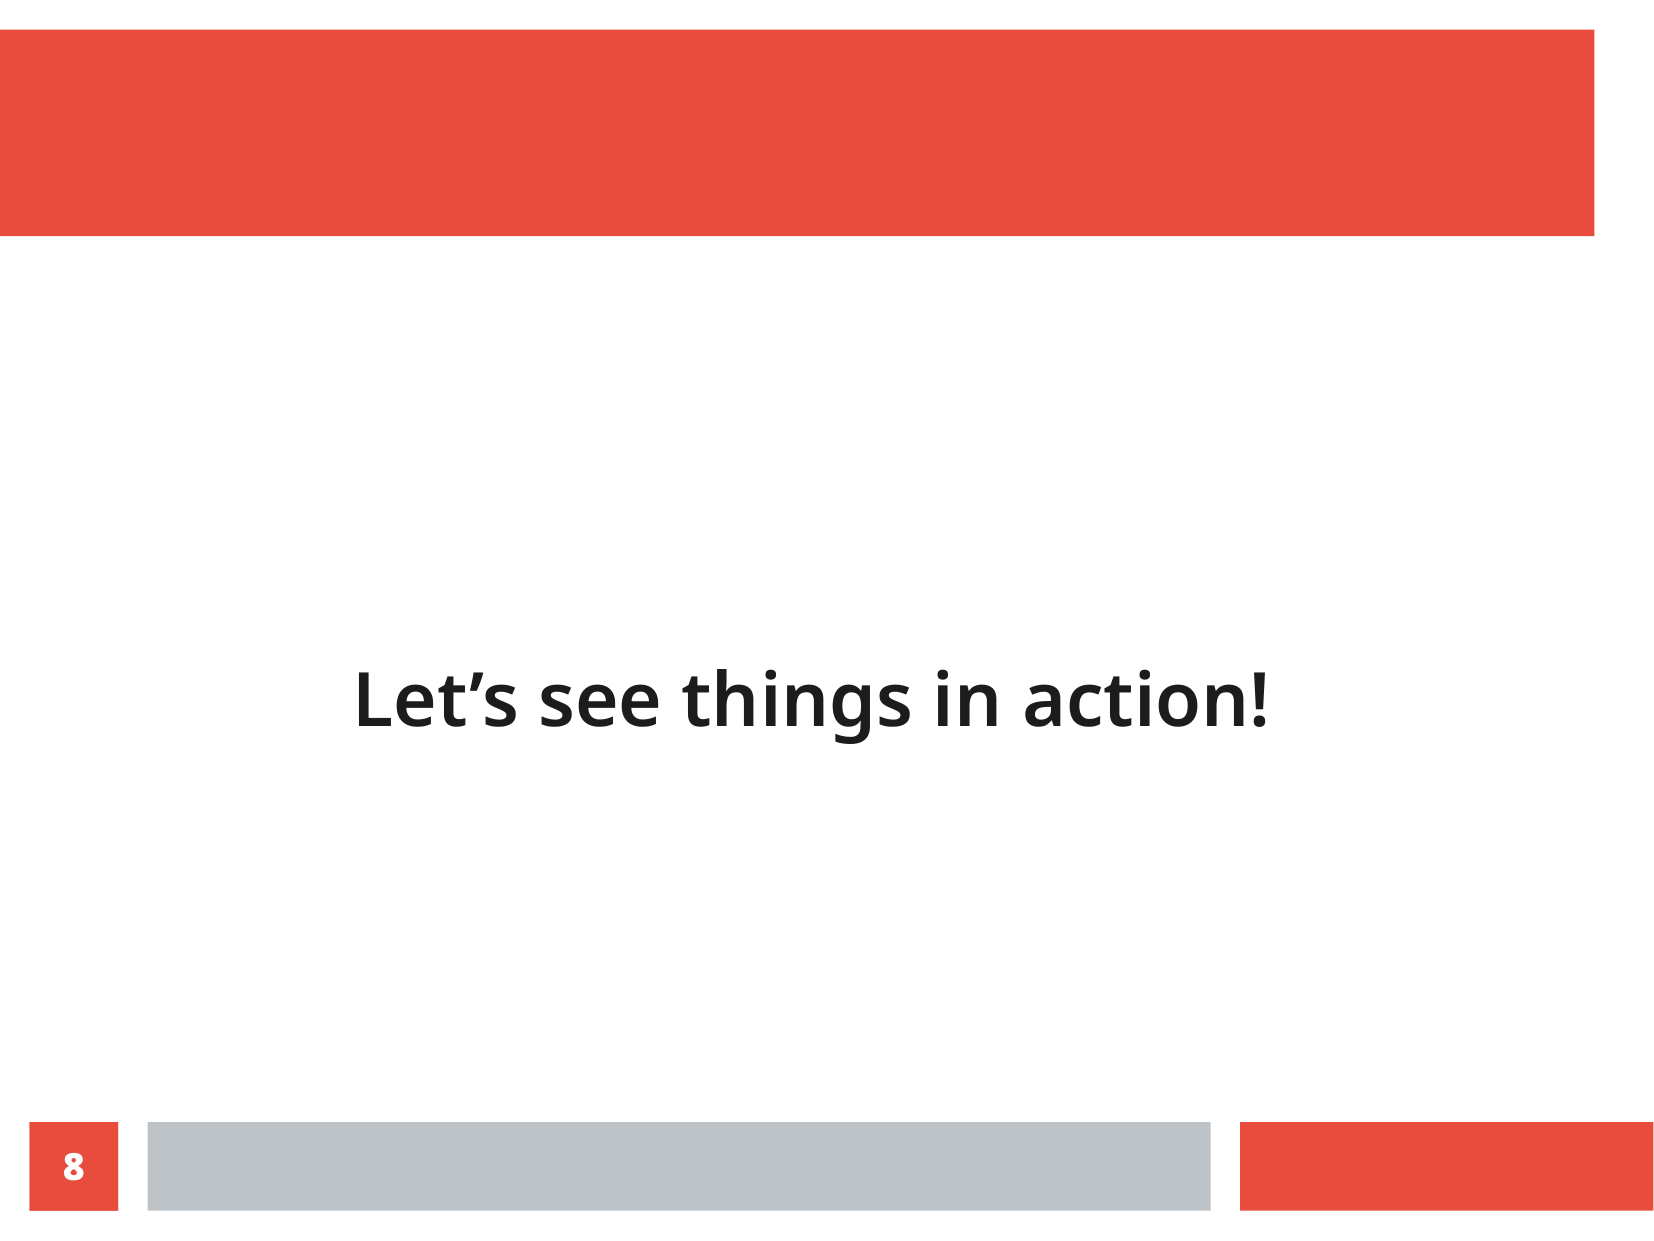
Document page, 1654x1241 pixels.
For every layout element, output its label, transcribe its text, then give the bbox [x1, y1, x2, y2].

list Let’s see things in action! [59, 324, 1565, 1093]
